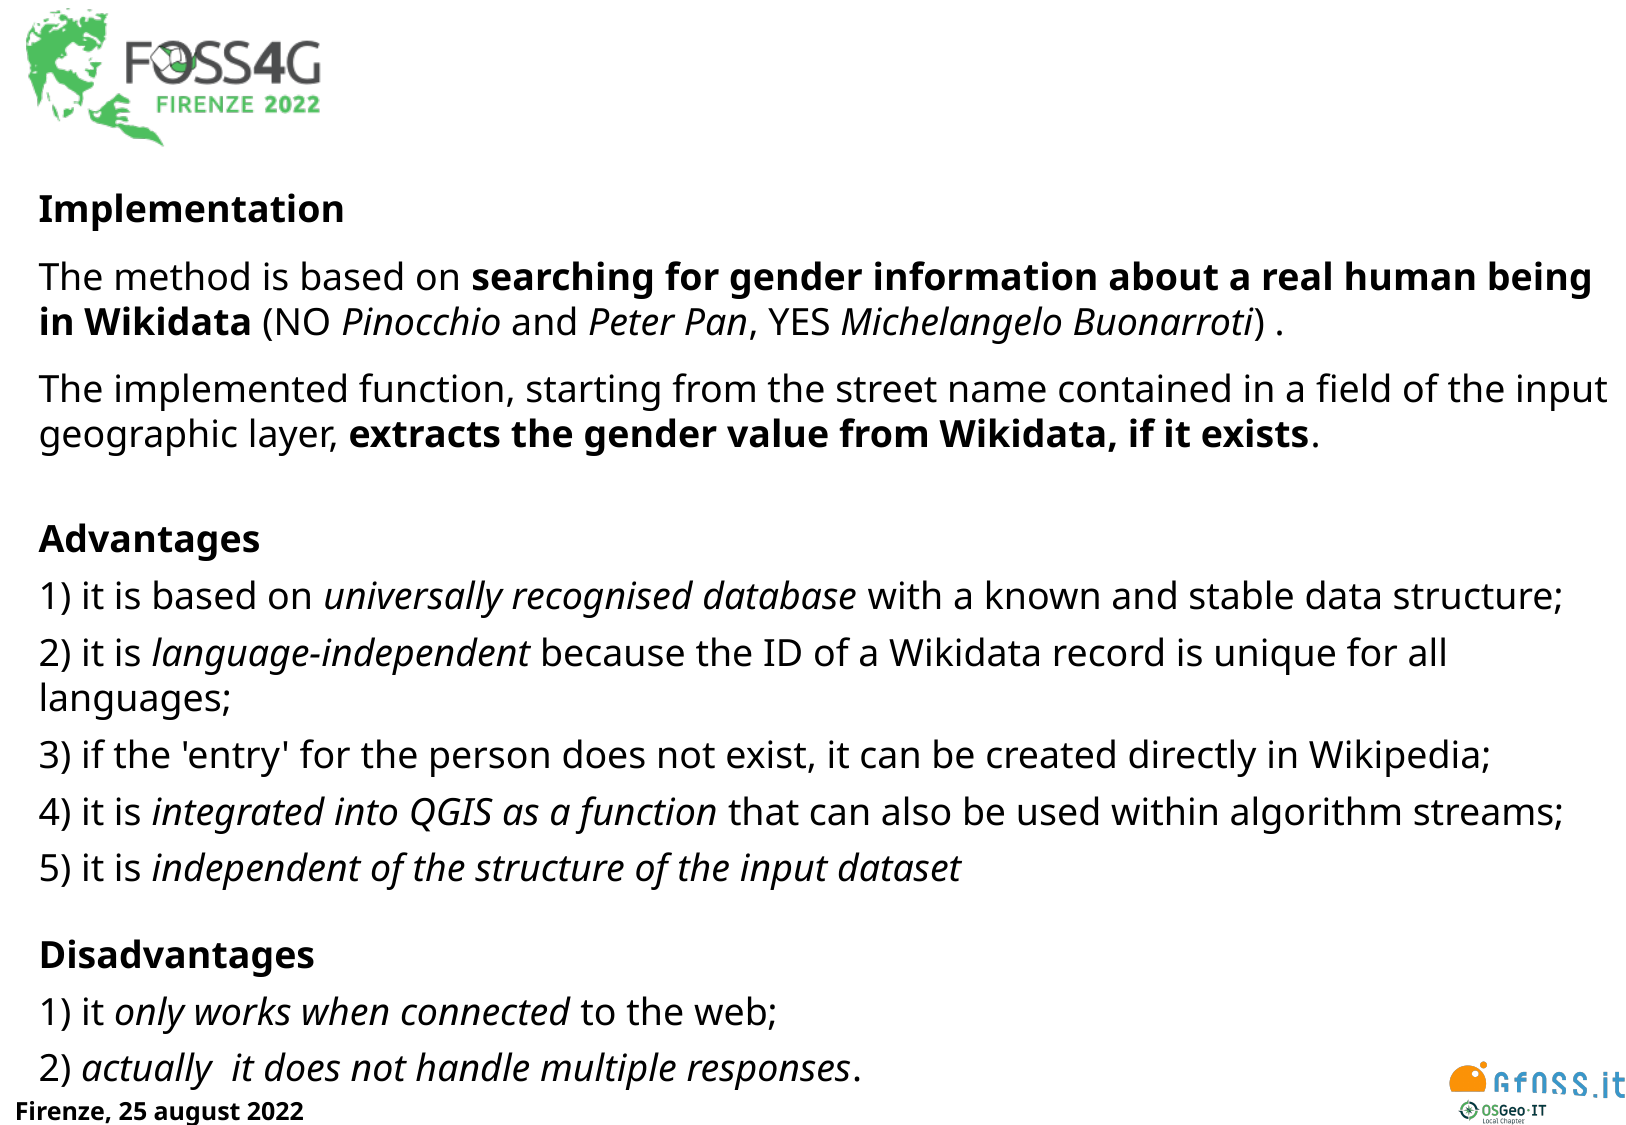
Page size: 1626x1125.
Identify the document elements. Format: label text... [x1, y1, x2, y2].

text_box Implementation The method is based on searching for gender information about a real human being in Wikidata (NO Pinocchio and Peter Pan, YES Michelangelo Buonarroti) . The implemented function, starting from the street name contained in a field of the input geographic layer, extracts the gender value from Wikidata, if it exists. [23, 177, 1626, 507]
text_box Advantages 1) it is based on universally recognised database with a known and stable data structure; 2) it is language-independent because the ID of a Wikidata record is unique for all languages; 3) if the 'entry' for the person does not exist, it can be created directly in Wikipedia; 4) it is integrated into QGIS as a function that can also be used within algorithm streams; 5) it is independent of the structure of the input dataset Disadvantages 1) it only works when connected to the web; 2) actually it does not handle multiple responses. [23, 507, 1626, 1052]
picture [1448, 1061, 1626, 1125]
picture [0, 2, 347, 154]
